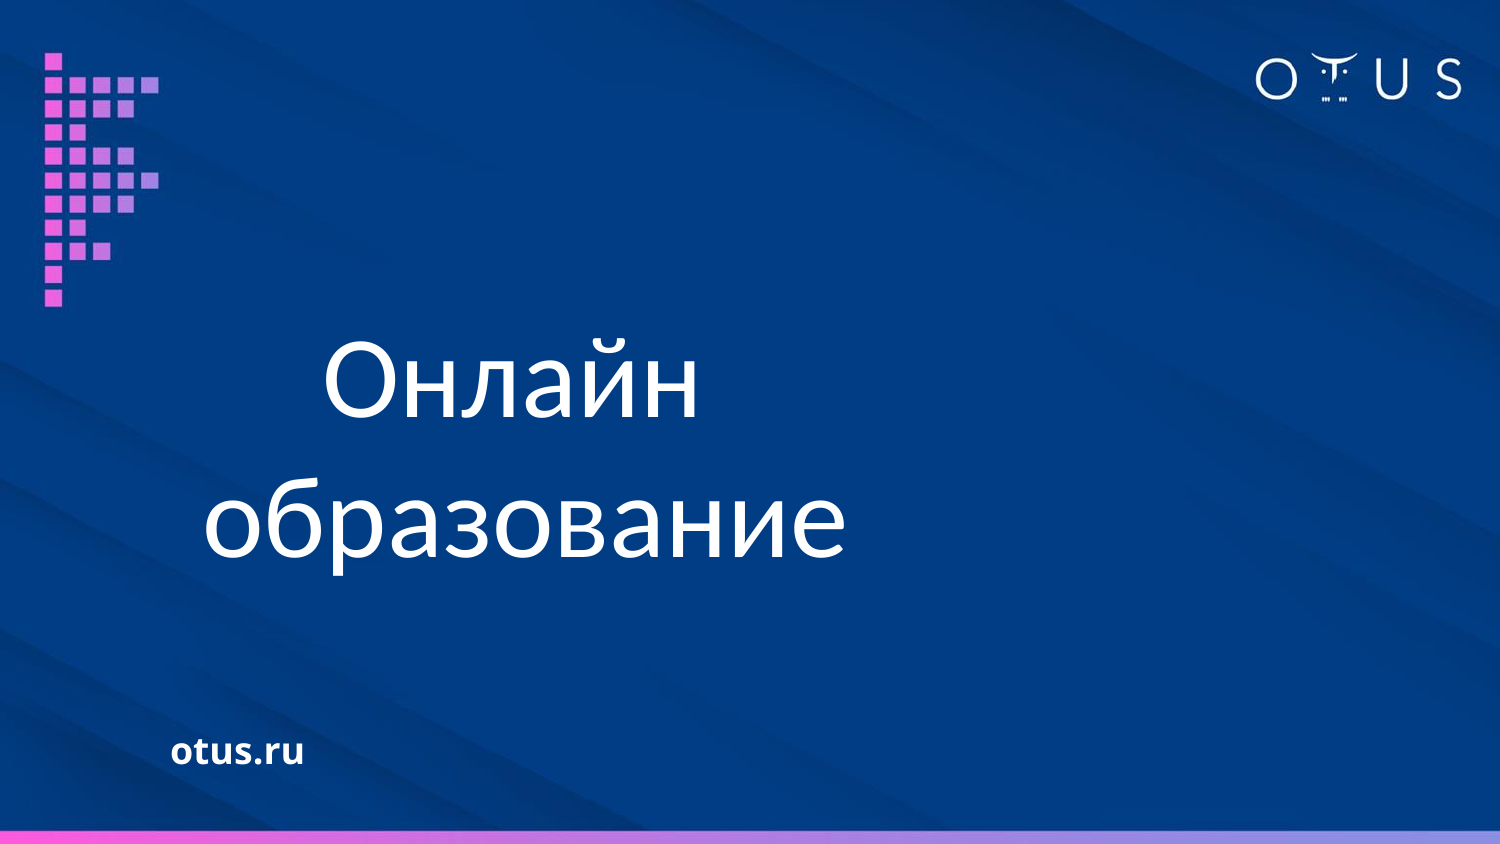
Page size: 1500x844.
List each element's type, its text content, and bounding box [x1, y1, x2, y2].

text_box otus.ru [167, 725, 319, 773]
title Онлайн образование [167, 283, 883, 582]
picture [0, 0, 1500, 844]
